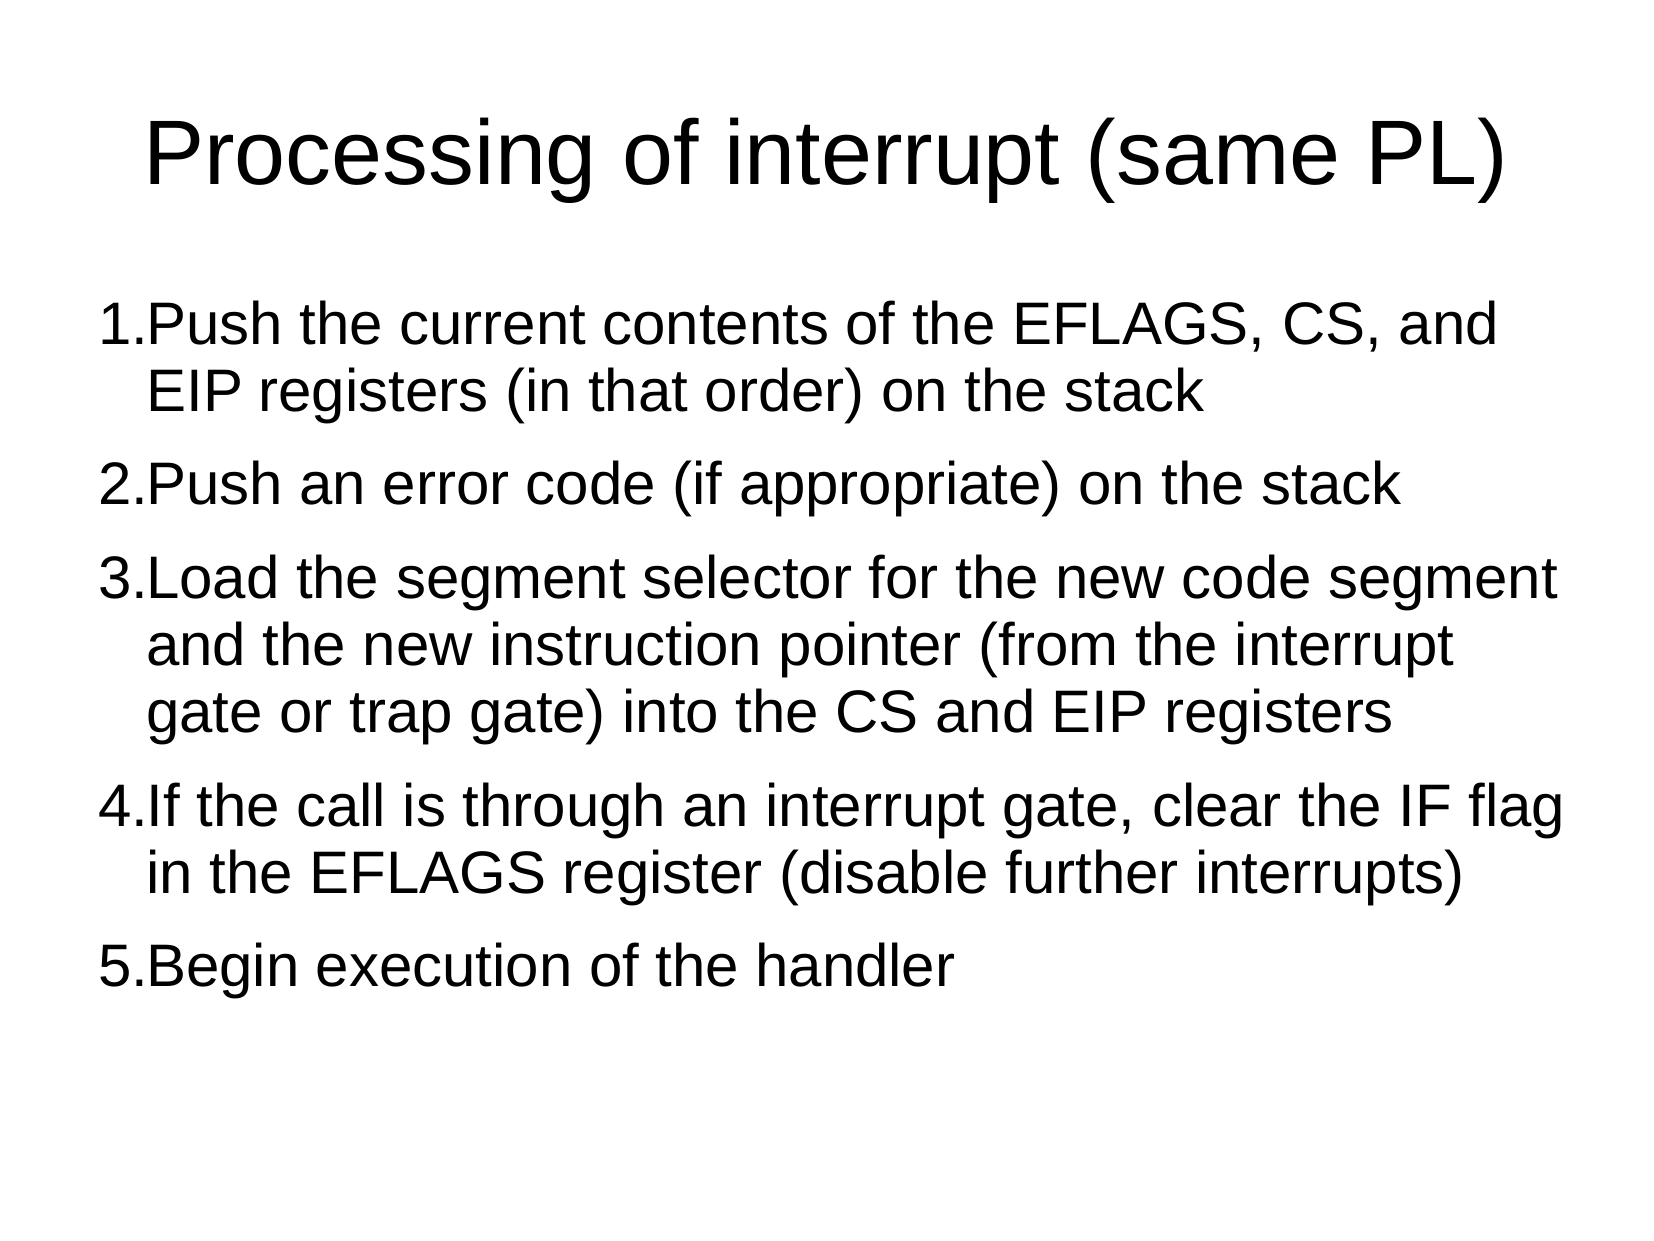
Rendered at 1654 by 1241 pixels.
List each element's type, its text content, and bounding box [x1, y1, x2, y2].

list Push the current contents of the EFLAGS, CS, and EIP registers (in that order) on the stack Push an error code (if appropriate) on the stack Load the segment selector for the new code segment and the new instruction pointer (from the interrupt gate or trap gate) into the CS and EIP registers If the call is through an interrupt gate, clear the IF flag in the EFLAGS register (disable further interrupts) Begin execution of the handler [82, 290, 1571, 1010]
title Processing of interrupt (same PL) [82, 49, 1571, 257]
